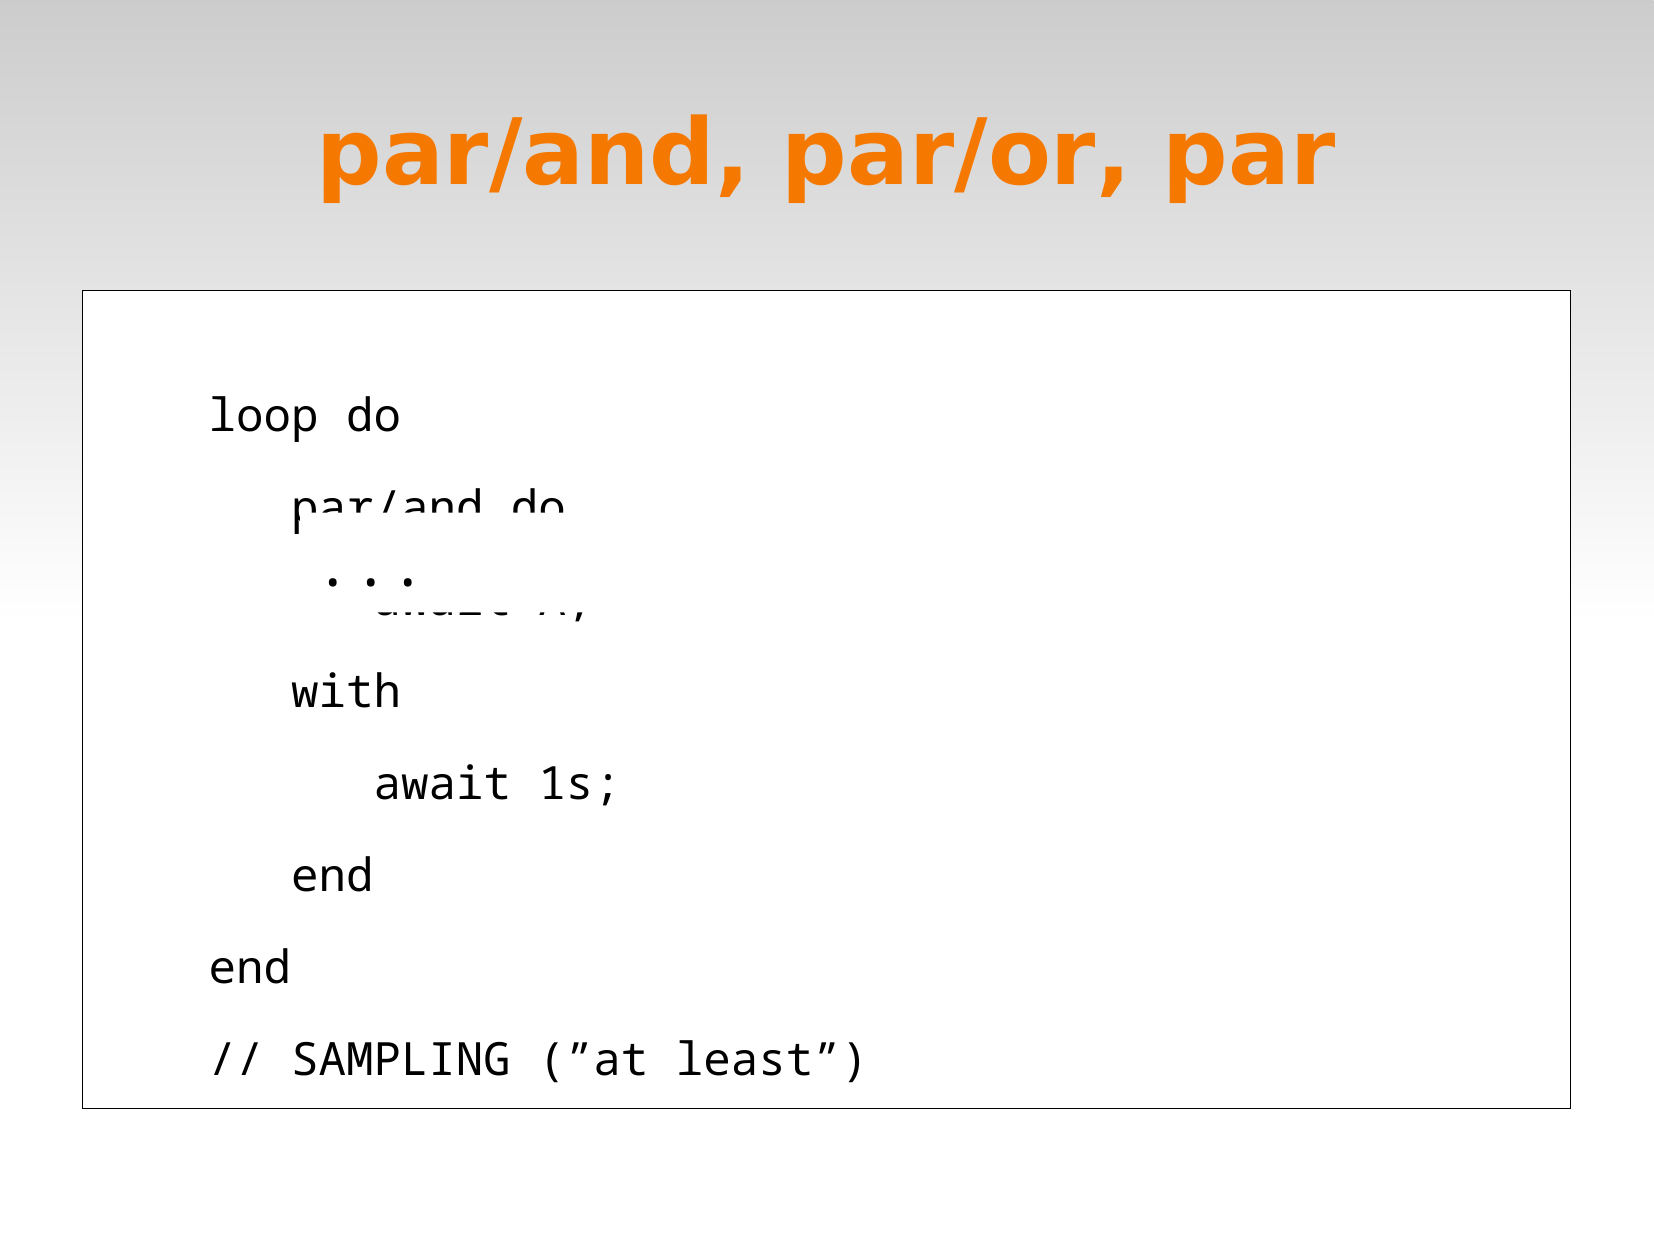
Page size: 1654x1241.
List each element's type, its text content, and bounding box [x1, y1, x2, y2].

title par/and, par/or, par [82, 49, 1571, 257]
list loop do par/and do await A; with await 1s; end end // SAMPLING (”at least”) [82, 290, 1571, 1109]
text_box ... [300, 512, 638, 601]
